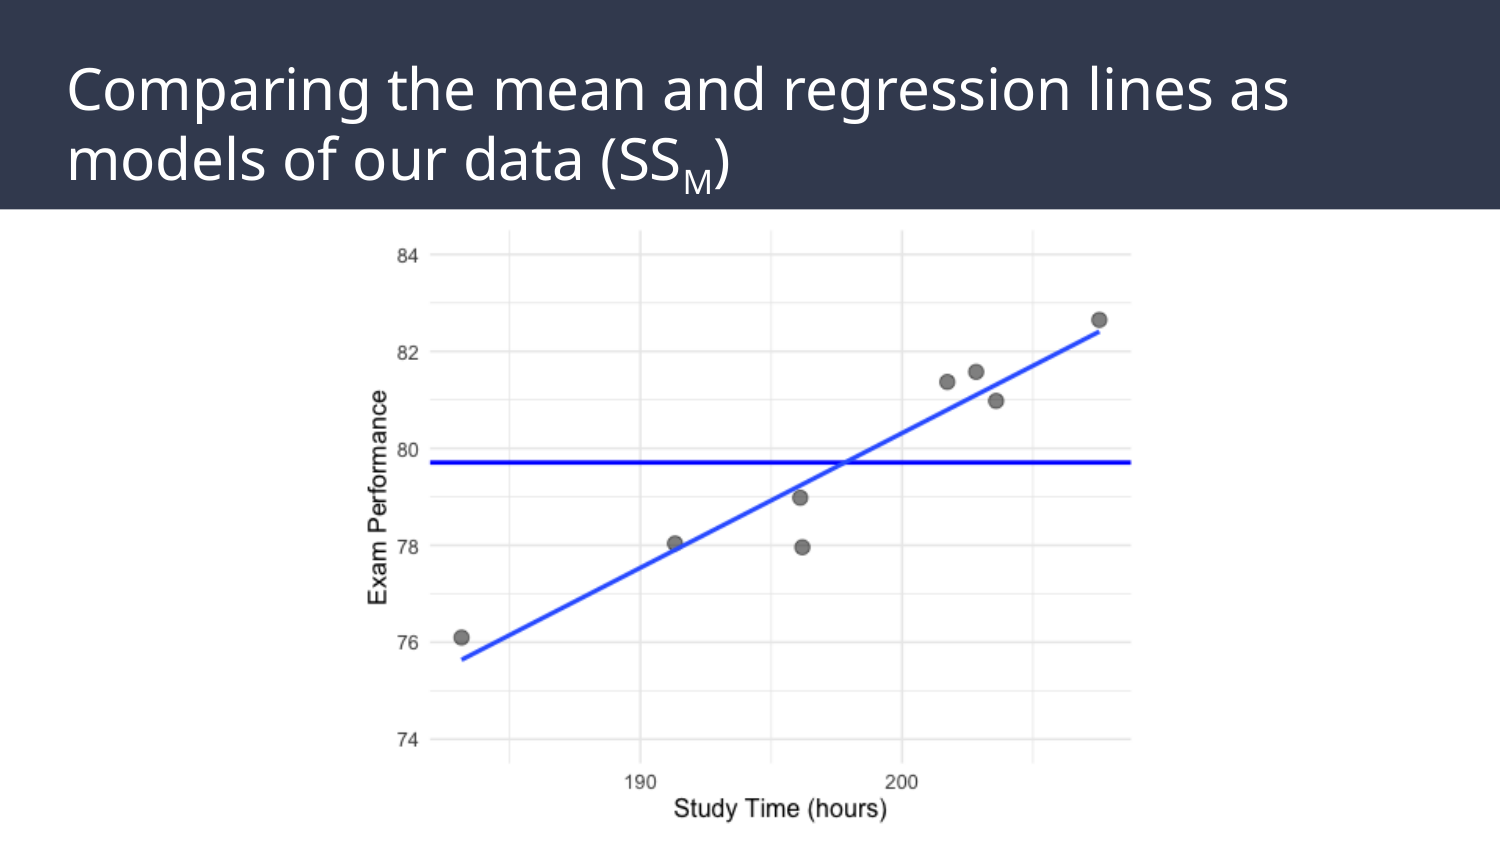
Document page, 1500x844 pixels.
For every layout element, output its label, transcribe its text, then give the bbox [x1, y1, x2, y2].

title Comparing the mean and regression lines as models of our data (SSM) [51, 36, 1449, 140]
picture [357, 219, 1143, 833]
